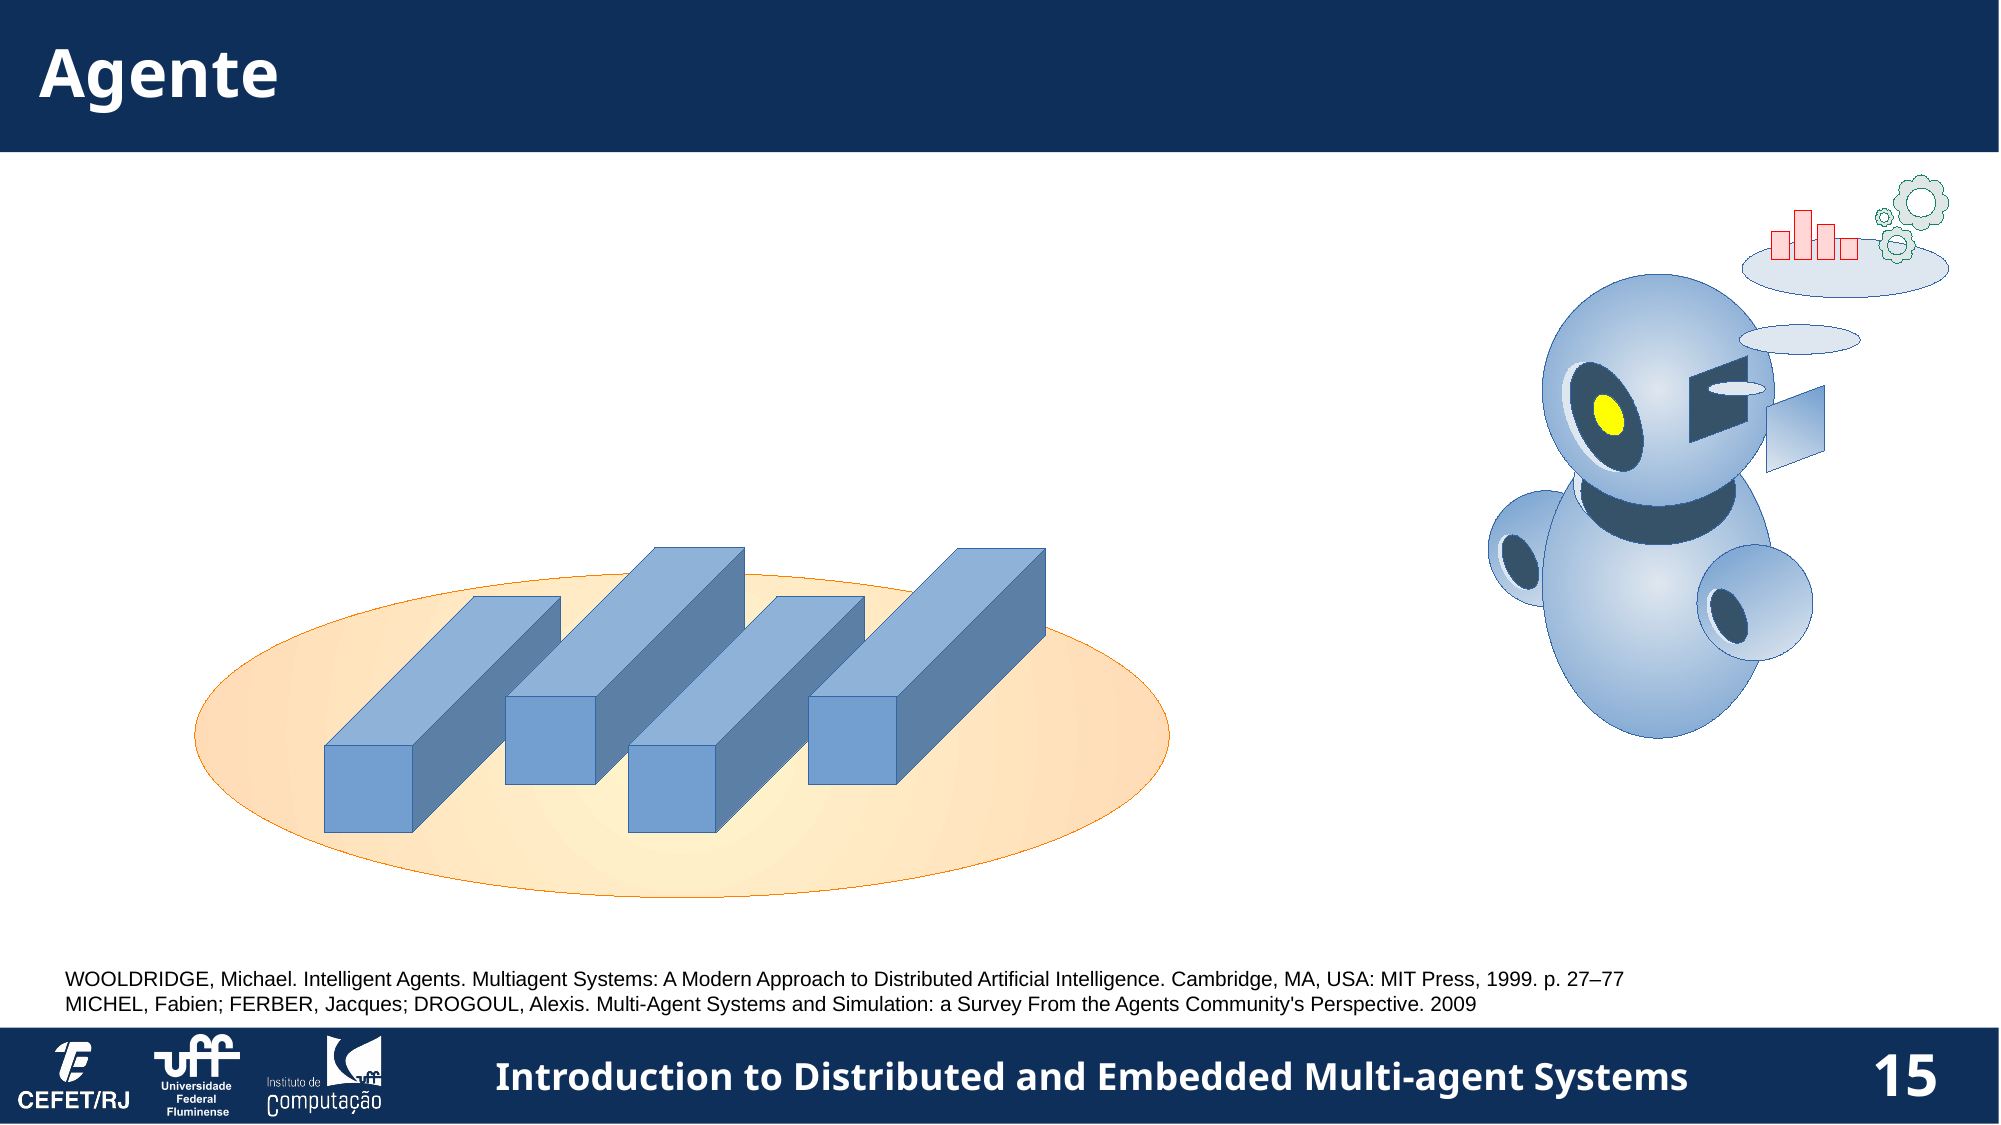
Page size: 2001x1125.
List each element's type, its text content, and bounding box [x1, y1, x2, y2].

text_box WOOLDRIDGE, Michael. Intelligent Agents. Multiagent Systems: A Modern Approach to Distributed Artificial Intelligence. Cambridge, MA, USA: MIT Press, 1999. p. 27–77 MICHEL, Fabien; FERBER, Jacques; DROGOUL, Alexis. Multi-Agent Systems and Simulation: a Survey From the Agents Community's Perspective. 2009 [50, 958, 1969, 1024]
text_box [194, 549, 1170, 898]
text_box [1893, 174, 1949, 231]
picture [18, 1021, 129, 1125]
text_box Agente [25, 23, 1999, 119]
picture [153, 1033, 241, 1121]
text_box [1875, 208, 1894, 227]
text_box [1742, 210, 1949, 298]
picture [265, 1033, 383, 1117]
text_box [1488, 274, 1861, 739]
